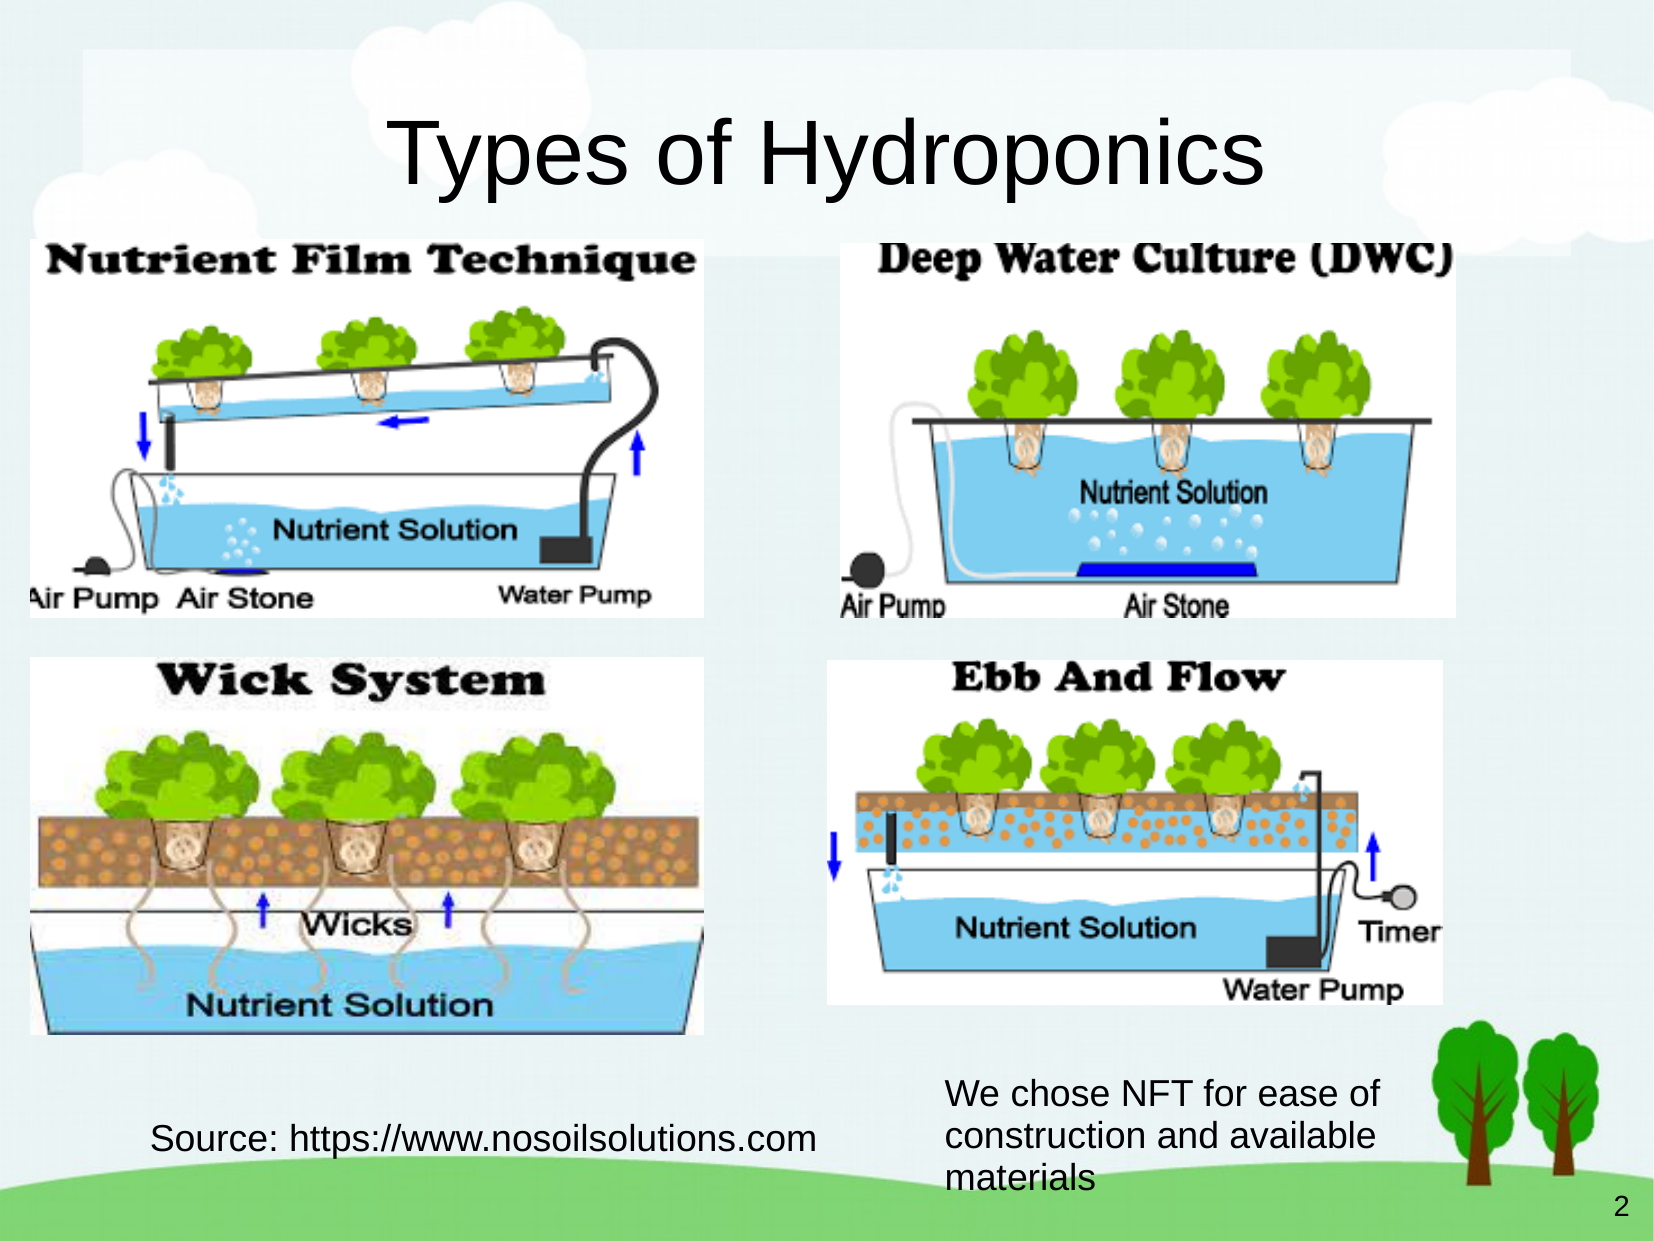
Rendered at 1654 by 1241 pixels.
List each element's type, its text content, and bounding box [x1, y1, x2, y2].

title Types of Hydroponics [82, 49, 1571, 257]
picture [0, 0, 1654, 1241]
text_box Source: https://www.nosoilsolutions.com [135, 1110, 833, 1167]
text_box We chose NFT for ease of construction and available materials [929, 1065, 1426, 1206]
